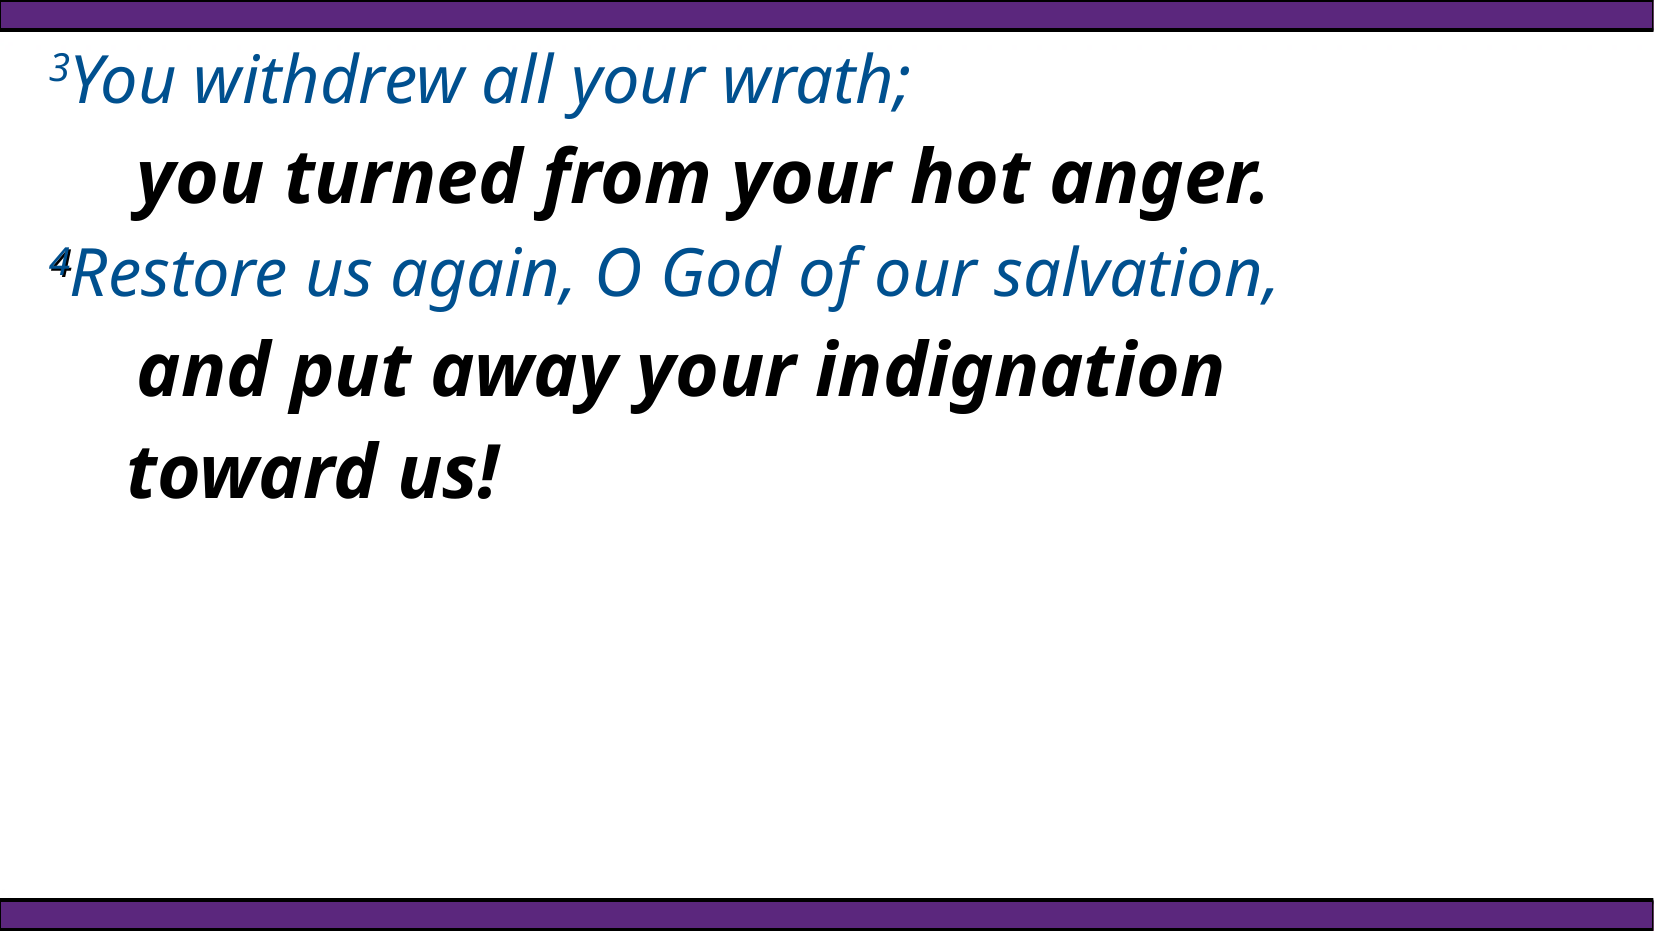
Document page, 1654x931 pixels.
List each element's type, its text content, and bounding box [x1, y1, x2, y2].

text_box [0, 0, 1654, 31]
text_box 3You withdrew all your wrath; you turned from your hot anger. 4Restore us again, O God of our salvation, and put away your indignation toward us! [33, 25, 1594, 517]
picture [0, 31, 1654, 900]
text_box [0, 900, 1654, 931]
